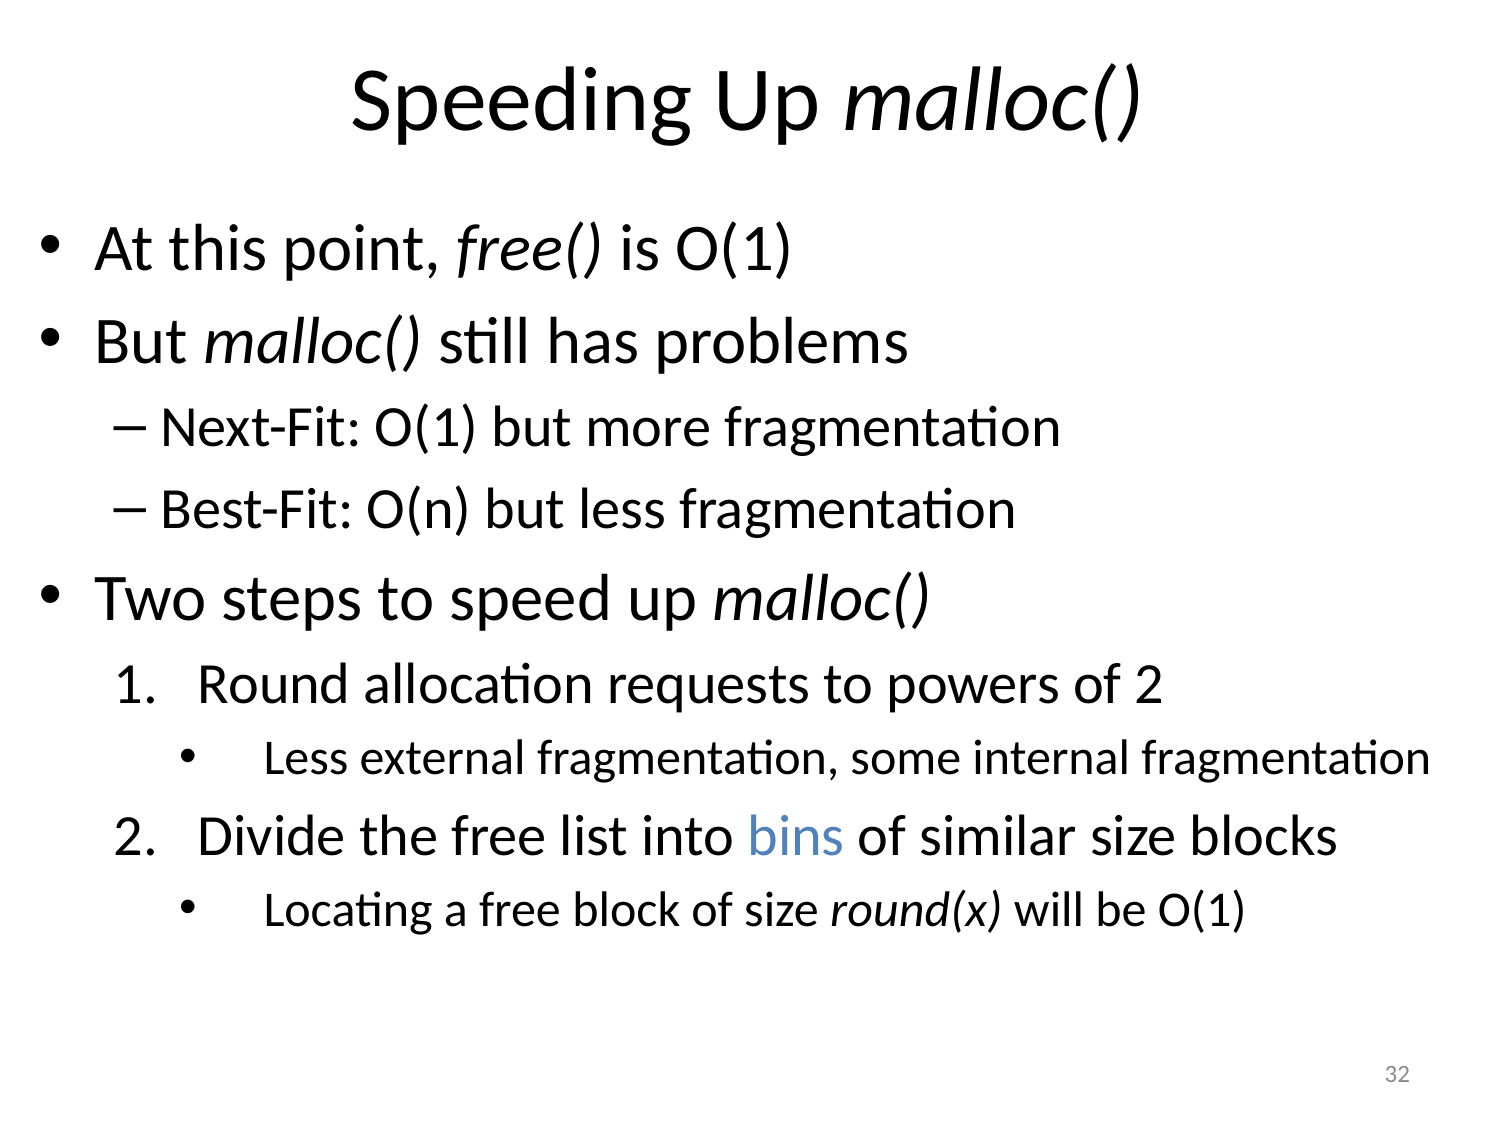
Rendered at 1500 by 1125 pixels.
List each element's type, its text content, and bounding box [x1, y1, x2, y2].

list At this point, free() is O(1) But malloc() still has problems Next-Fit: O(1) but more fragmentation Best-Fit: O(n) but less fragmentation Two steps to speed up malloc() Round allocation requests to powers of 2 Less external fragmentation, some internal fragmentation Divide the free list into bins of similar size blocks Locating a free block of size round(x) will be O(1) [23, 195, 1468, 1040]
slide_number <number> [1074, 1042, 1425, 1103]
title Speeding Up malloc() [7, 0, 1488, 188]
